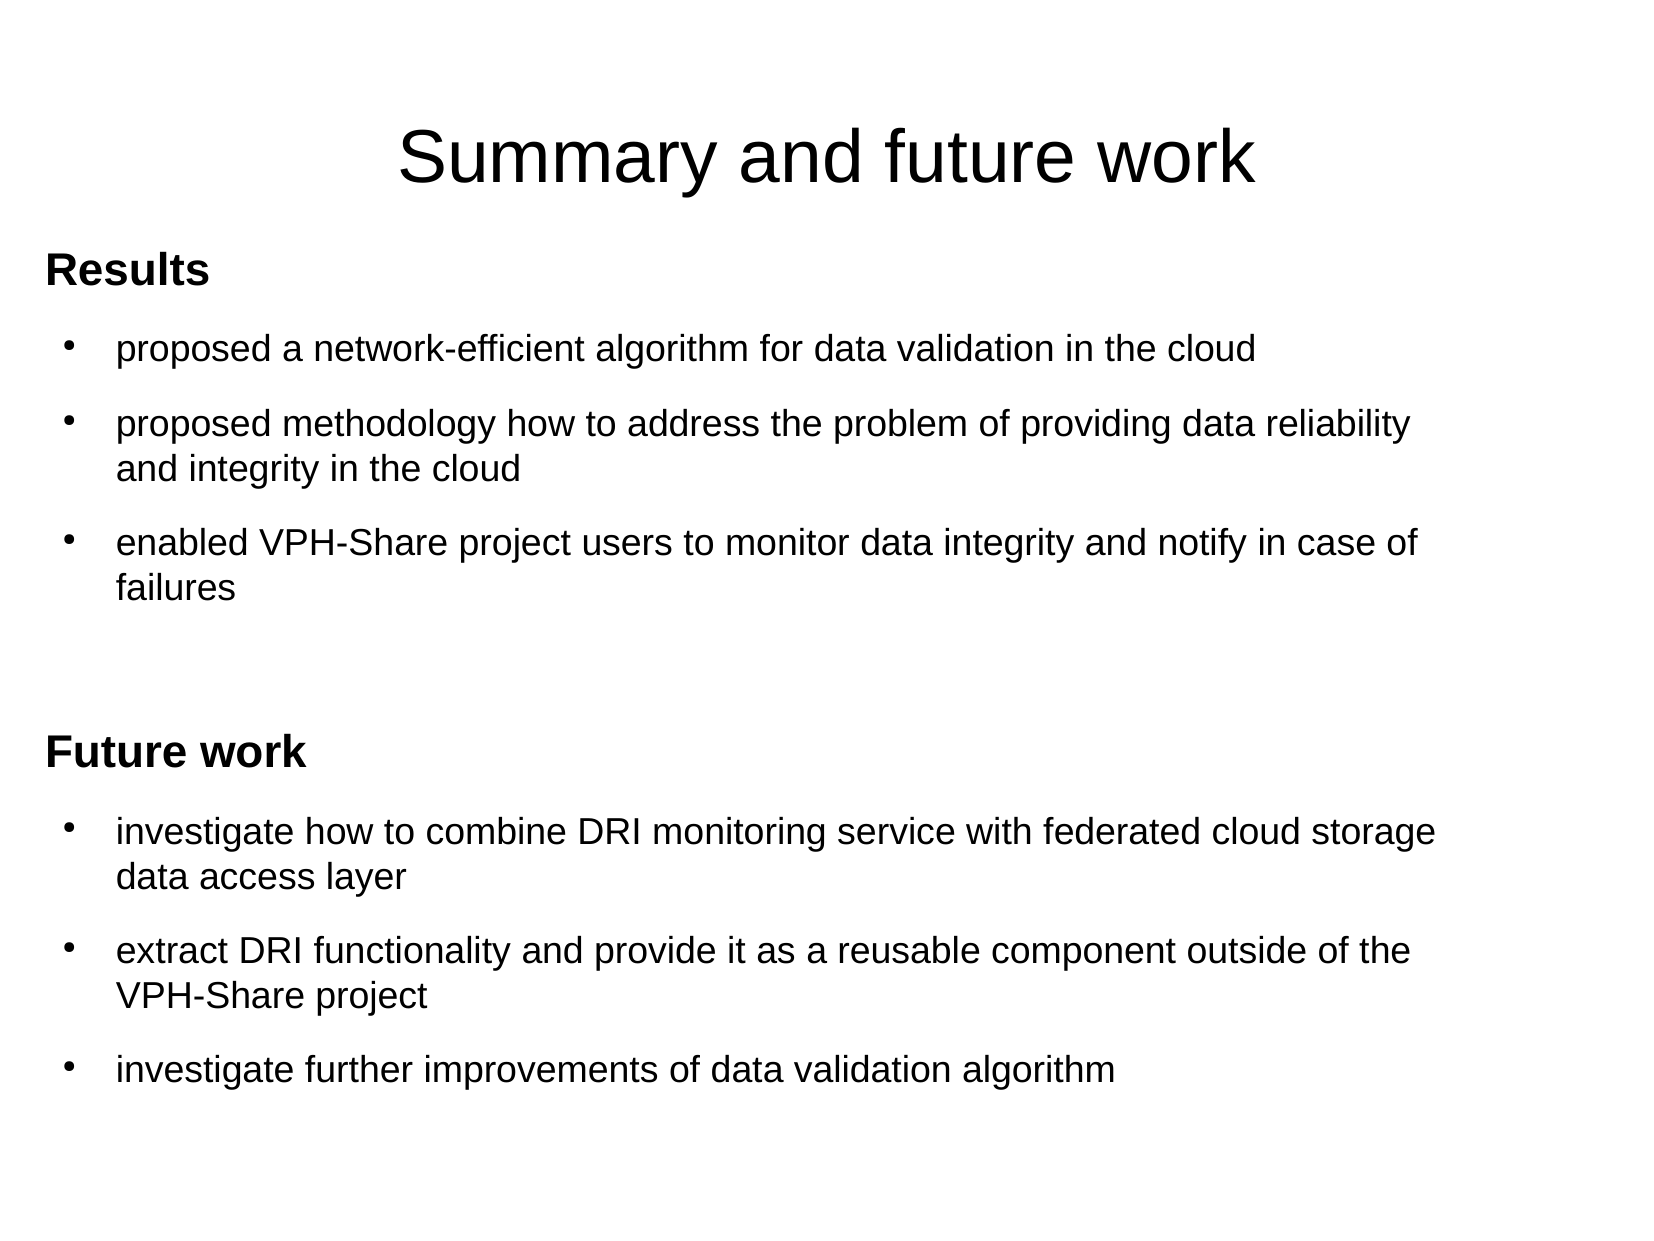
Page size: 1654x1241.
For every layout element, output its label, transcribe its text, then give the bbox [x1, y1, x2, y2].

list Results proposed a network-efficient algorithm for data validation in the cloud proposed methodology how to address the problem of providing data reliability and integrity in the cloud enabled VPH-Share project users to monitor data integrity and notify in case of failures Future work investigate how to combine DRI monitoring service with federated cloud storage data access layer extract DRI functionality and provide it as a reusable component outside of the VPH-Share project investigate further improvements of data validation algorithm [45, 240, 1471, 1201]
text_box Summary and future work [82, 49, 1571, 257]
